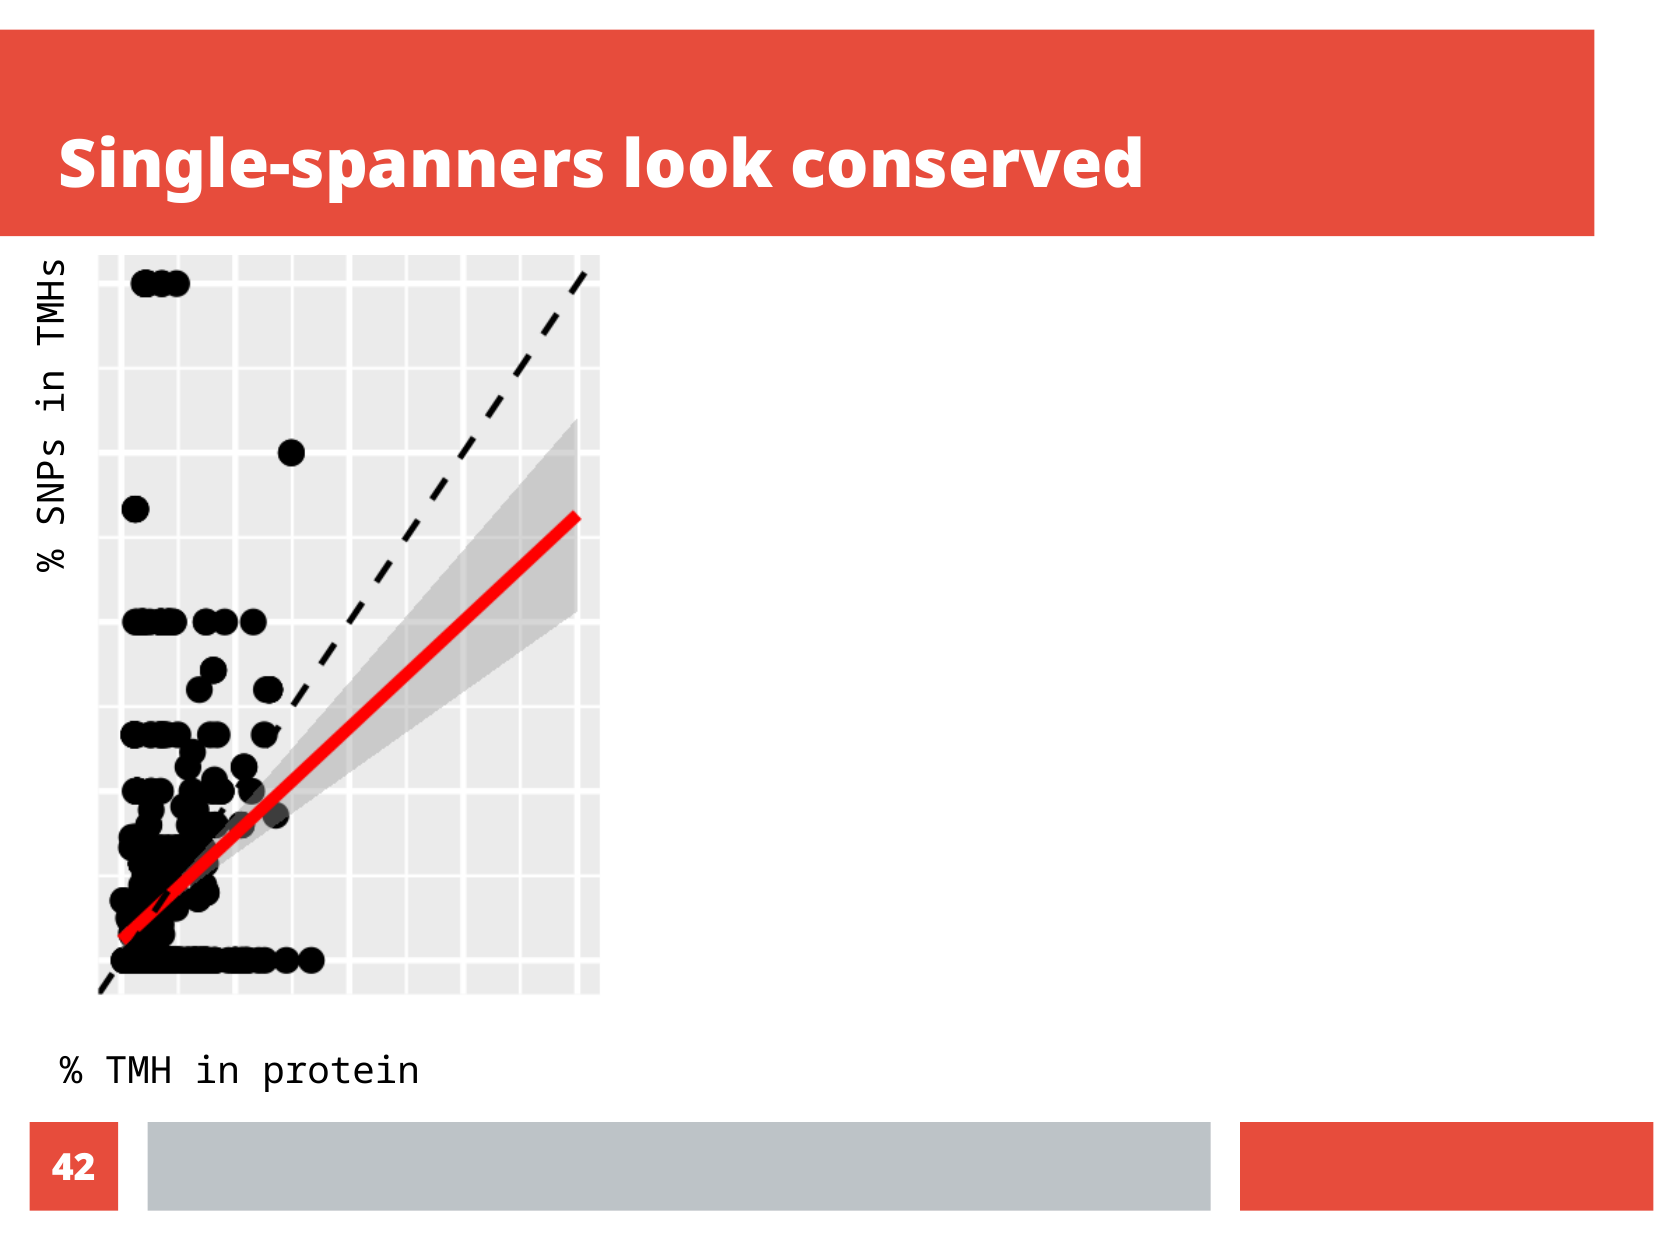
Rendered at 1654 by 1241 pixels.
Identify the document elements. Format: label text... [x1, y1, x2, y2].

text_box % SNPs in TMHs [16, 255, 76, 587]
picture [90, 255, 615, 1006]
title Single-spanners look conserved [59, 59, 1595, 207]
text_box % TMH in protein [45, 1036, 751, 1096]
